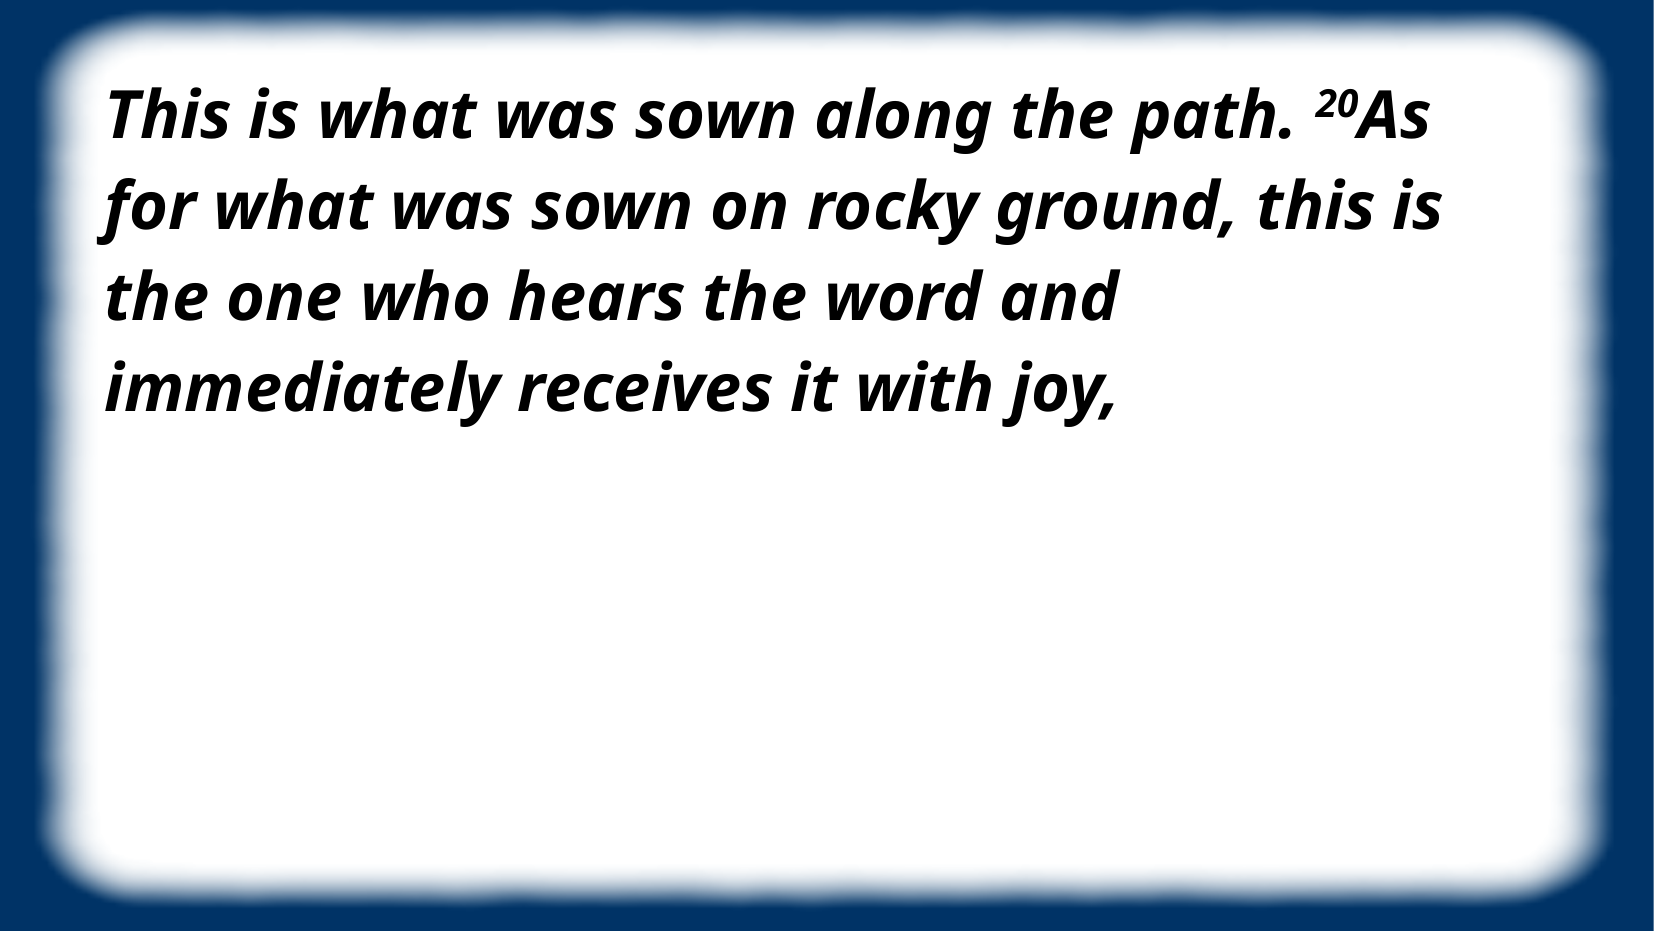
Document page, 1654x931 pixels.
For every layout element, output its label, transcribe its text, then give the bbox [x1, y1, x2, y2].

text_box This is what was sown along the path. 20As for what was sown on rocky ground, this is the one who hears the word and immediately receives it with joy, [90, 60, 1546, 430]
picture [0, 0, 1654, 931]
